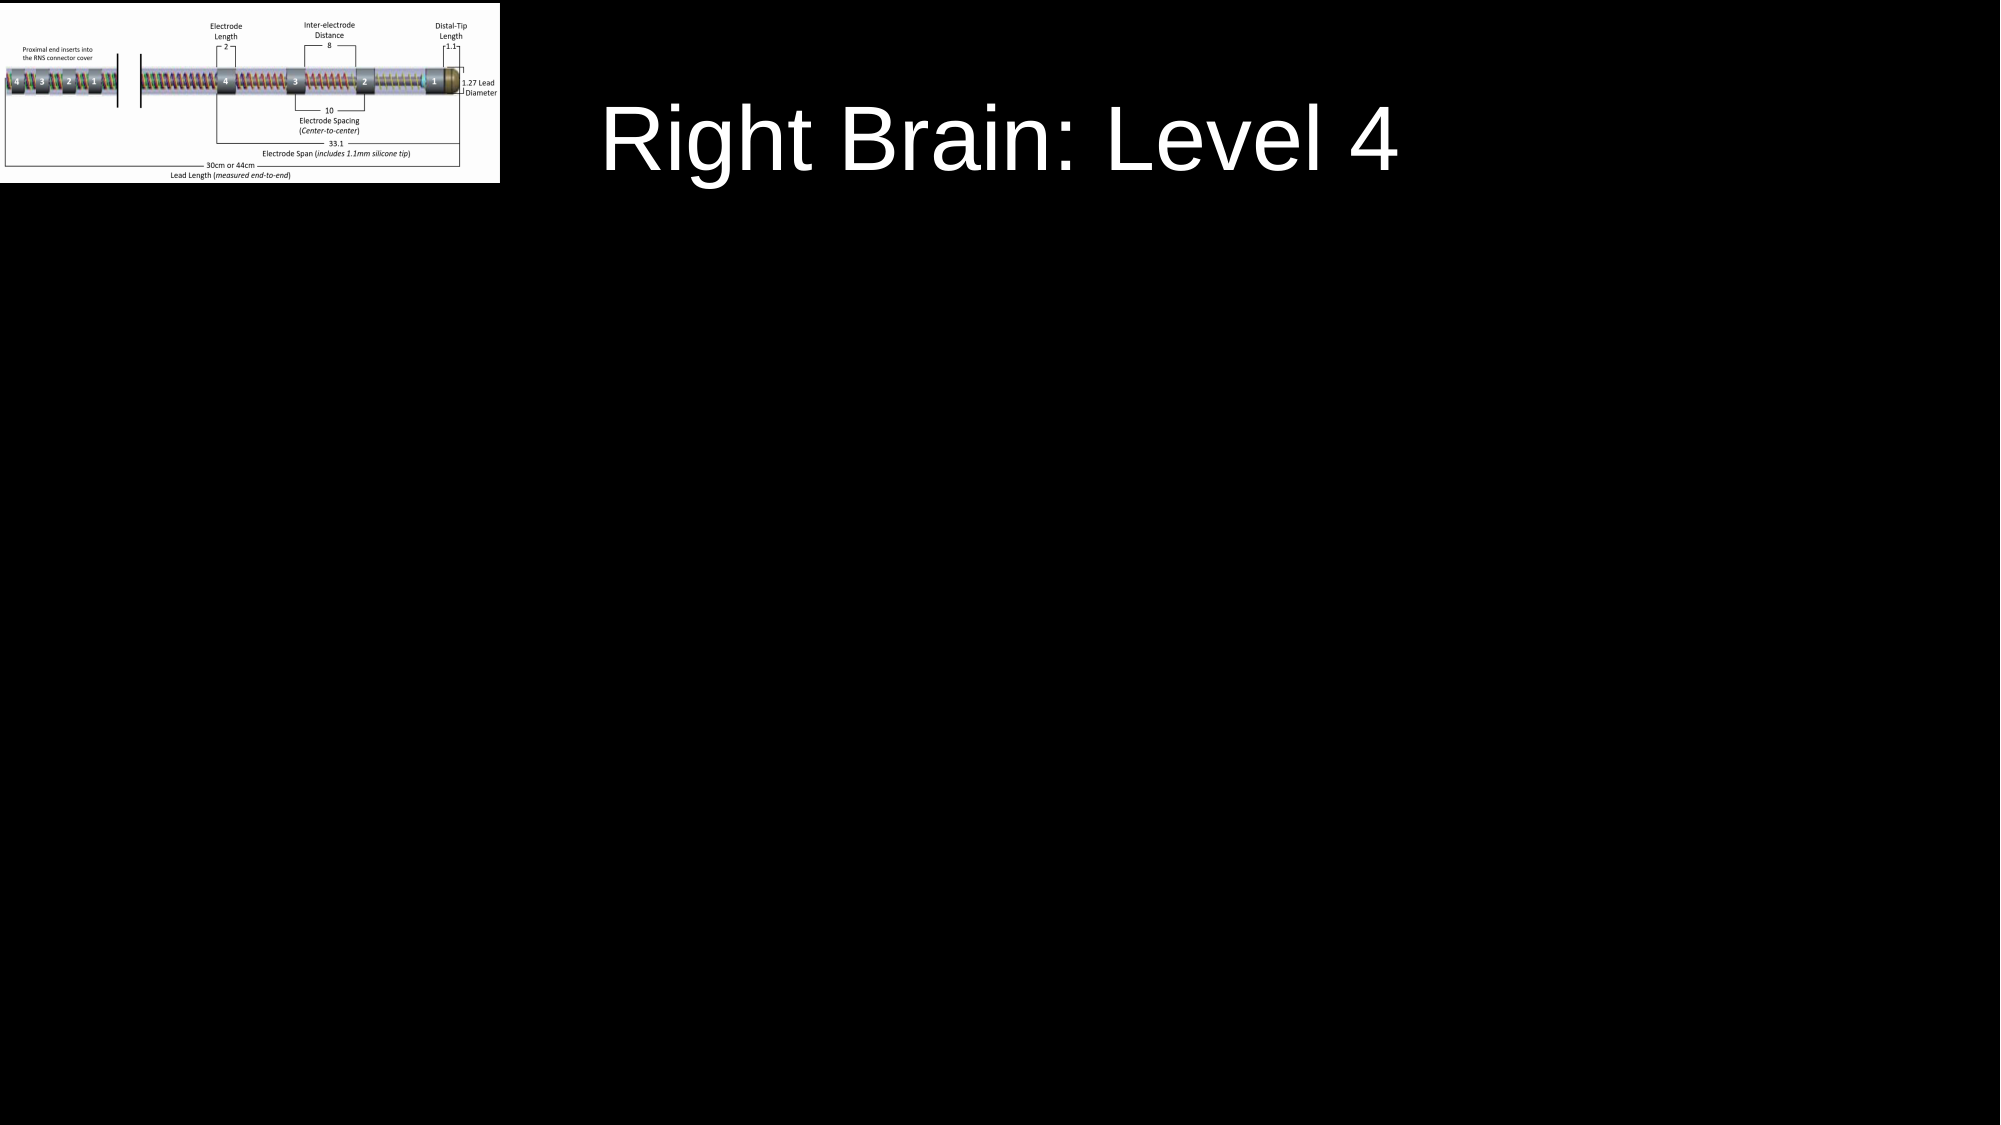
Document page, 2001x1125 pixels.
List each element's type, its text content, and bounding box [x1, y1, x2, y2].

title Right Brain: Level 4 [99, 44, 1900, 233]
picture [0, 3, 500, 183]
